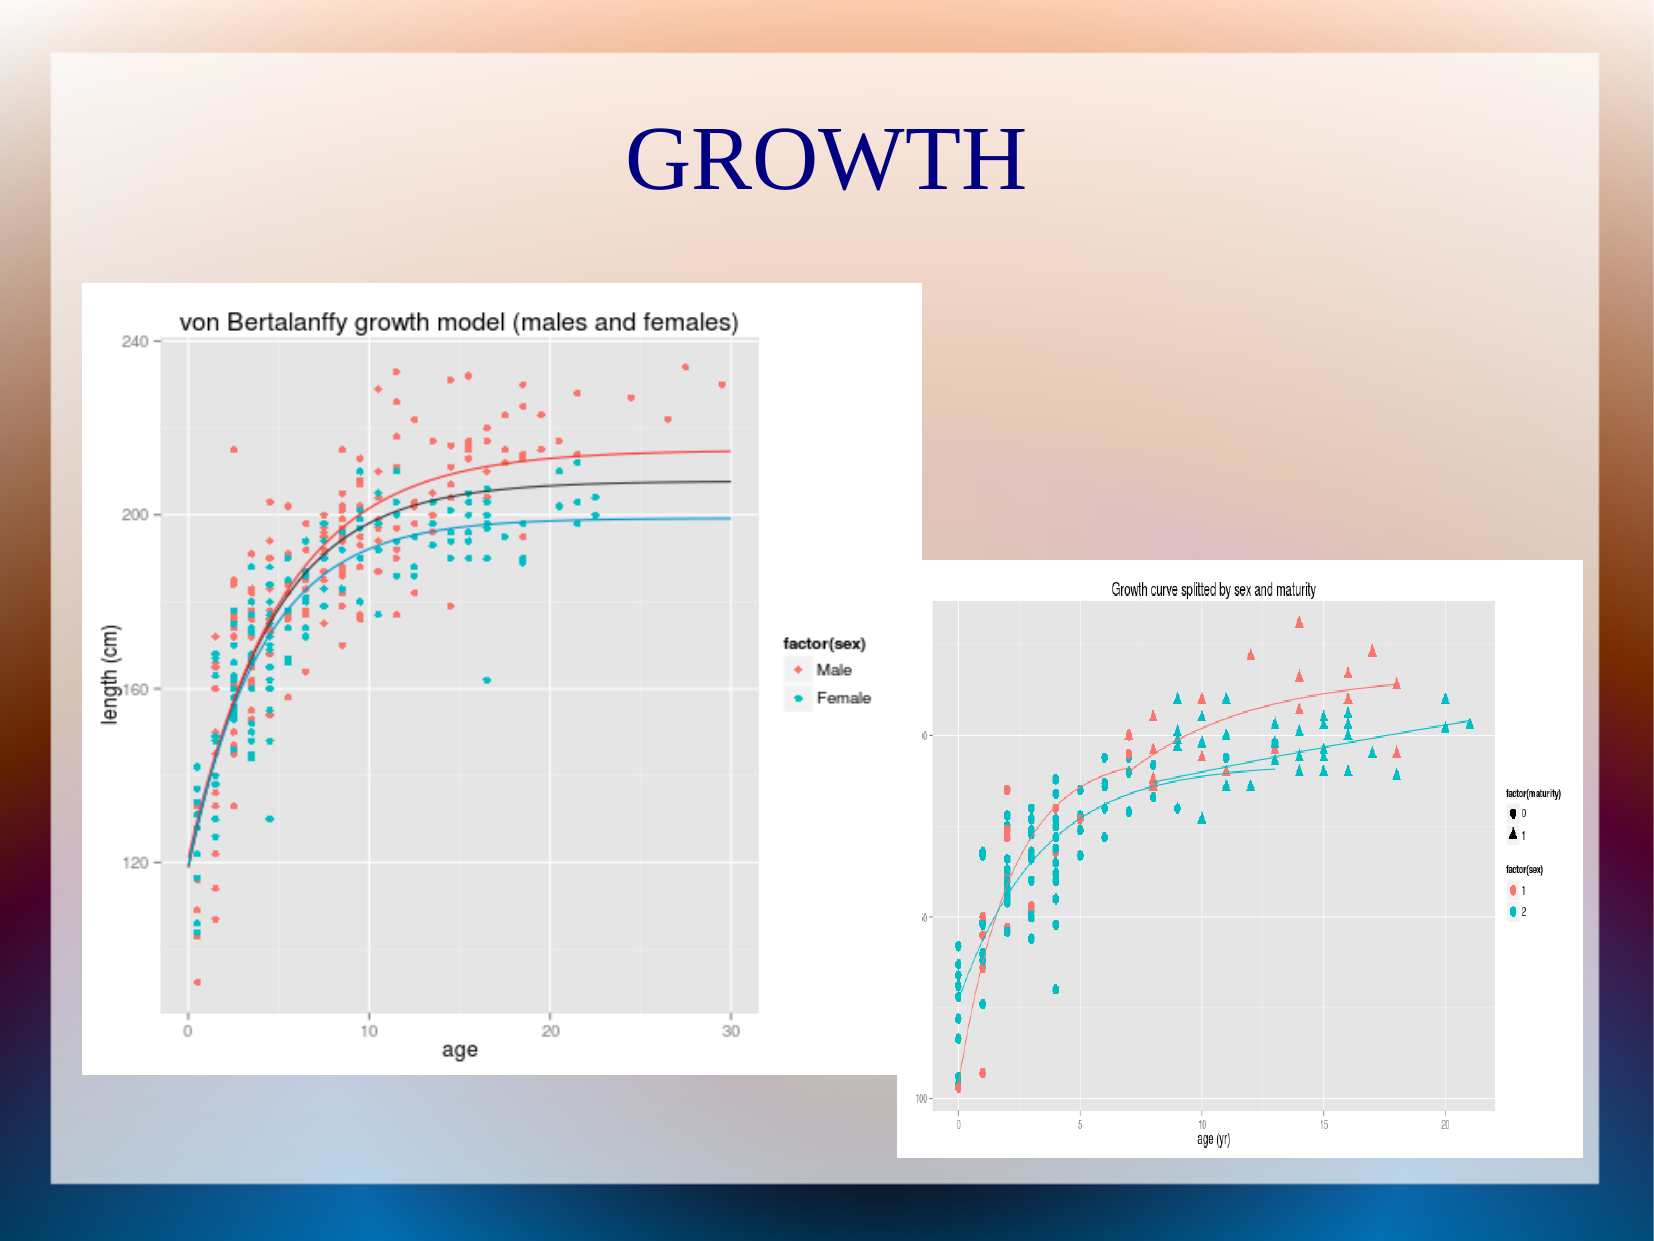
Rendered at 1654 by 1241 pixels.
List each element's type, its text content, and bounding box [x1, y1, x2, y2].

picture [0, 0, 1654, 1241]
title GROWTH [82, 55, 1571, 263]
